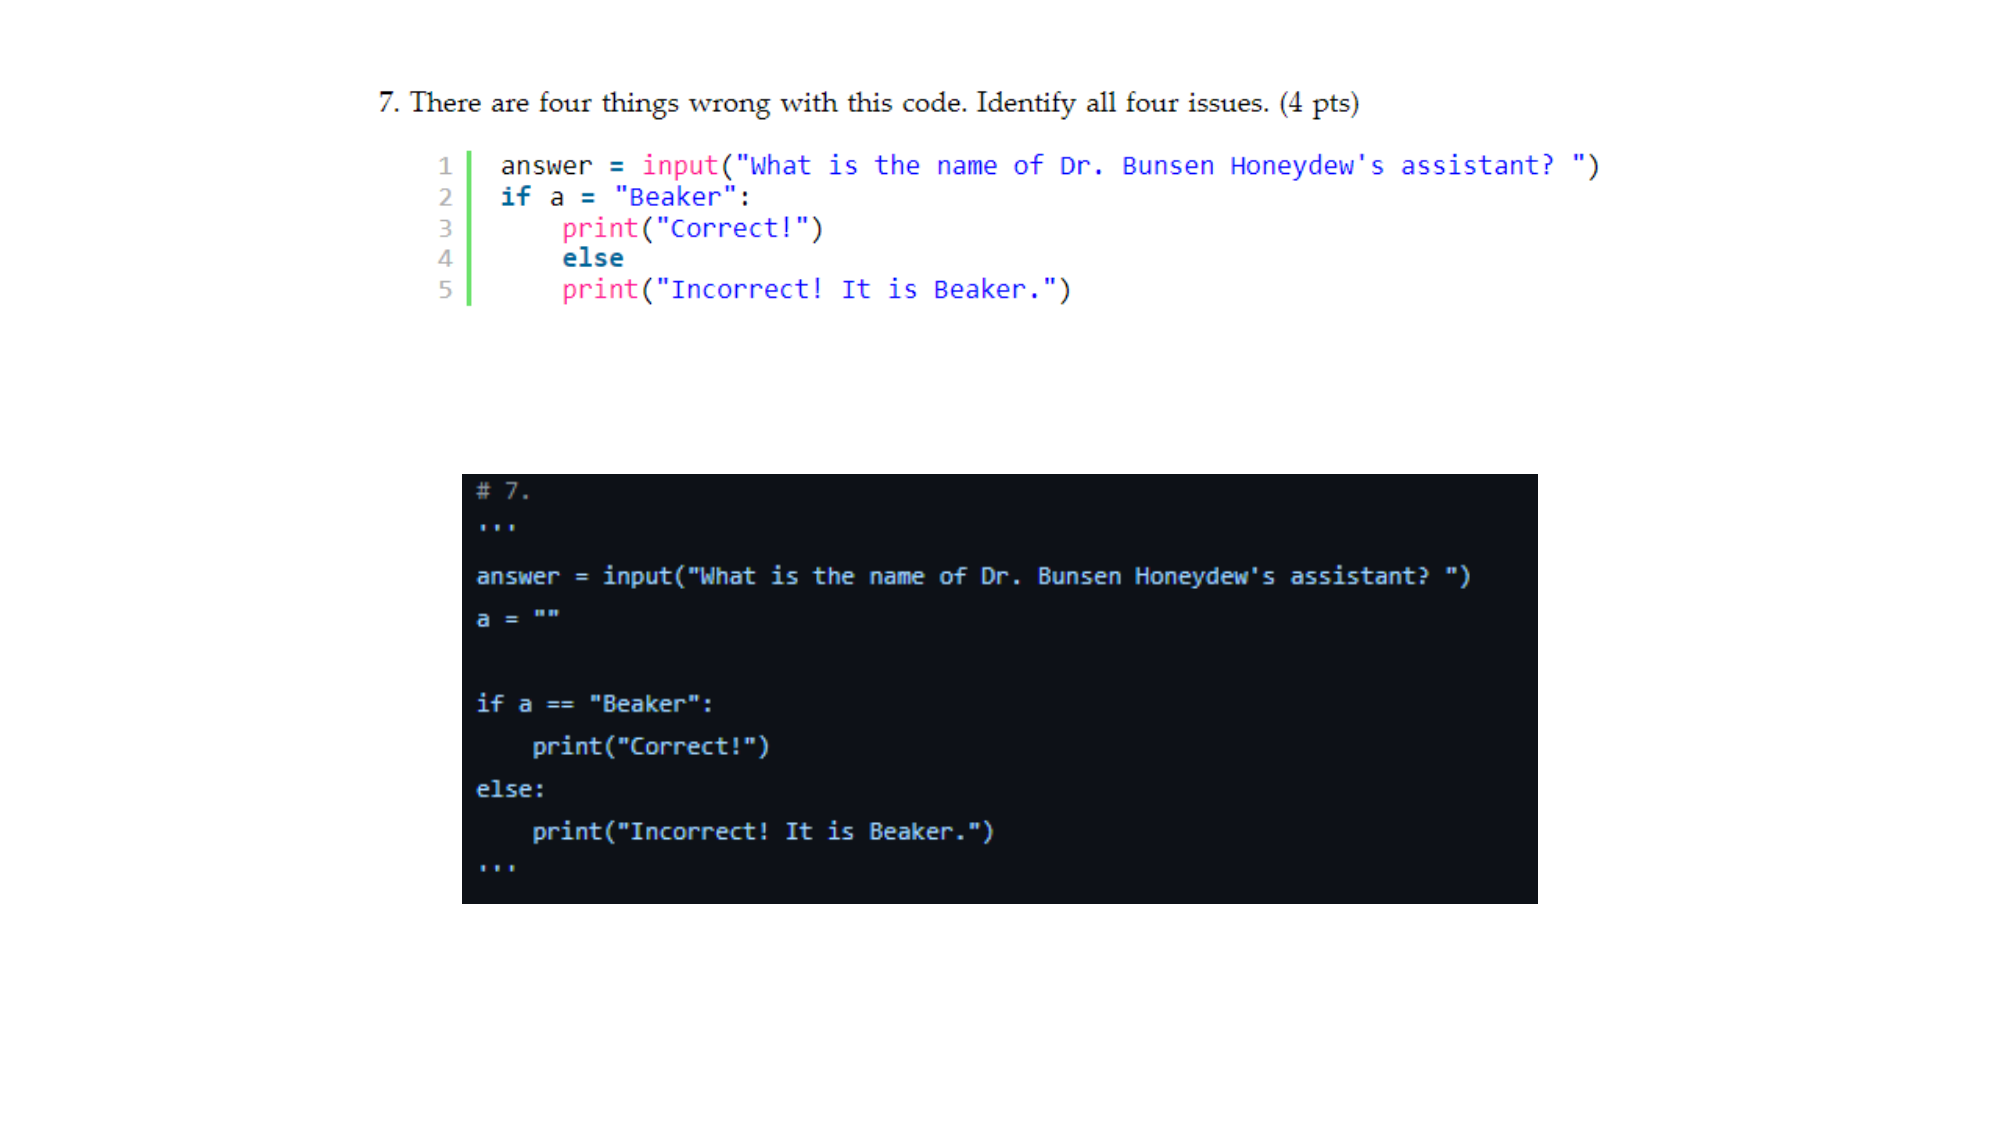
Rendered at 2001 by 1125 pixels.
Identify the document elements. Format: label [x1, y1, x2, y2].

picture [370, 68, 1629, 325]
picture [462, 474, 1538, 905]
